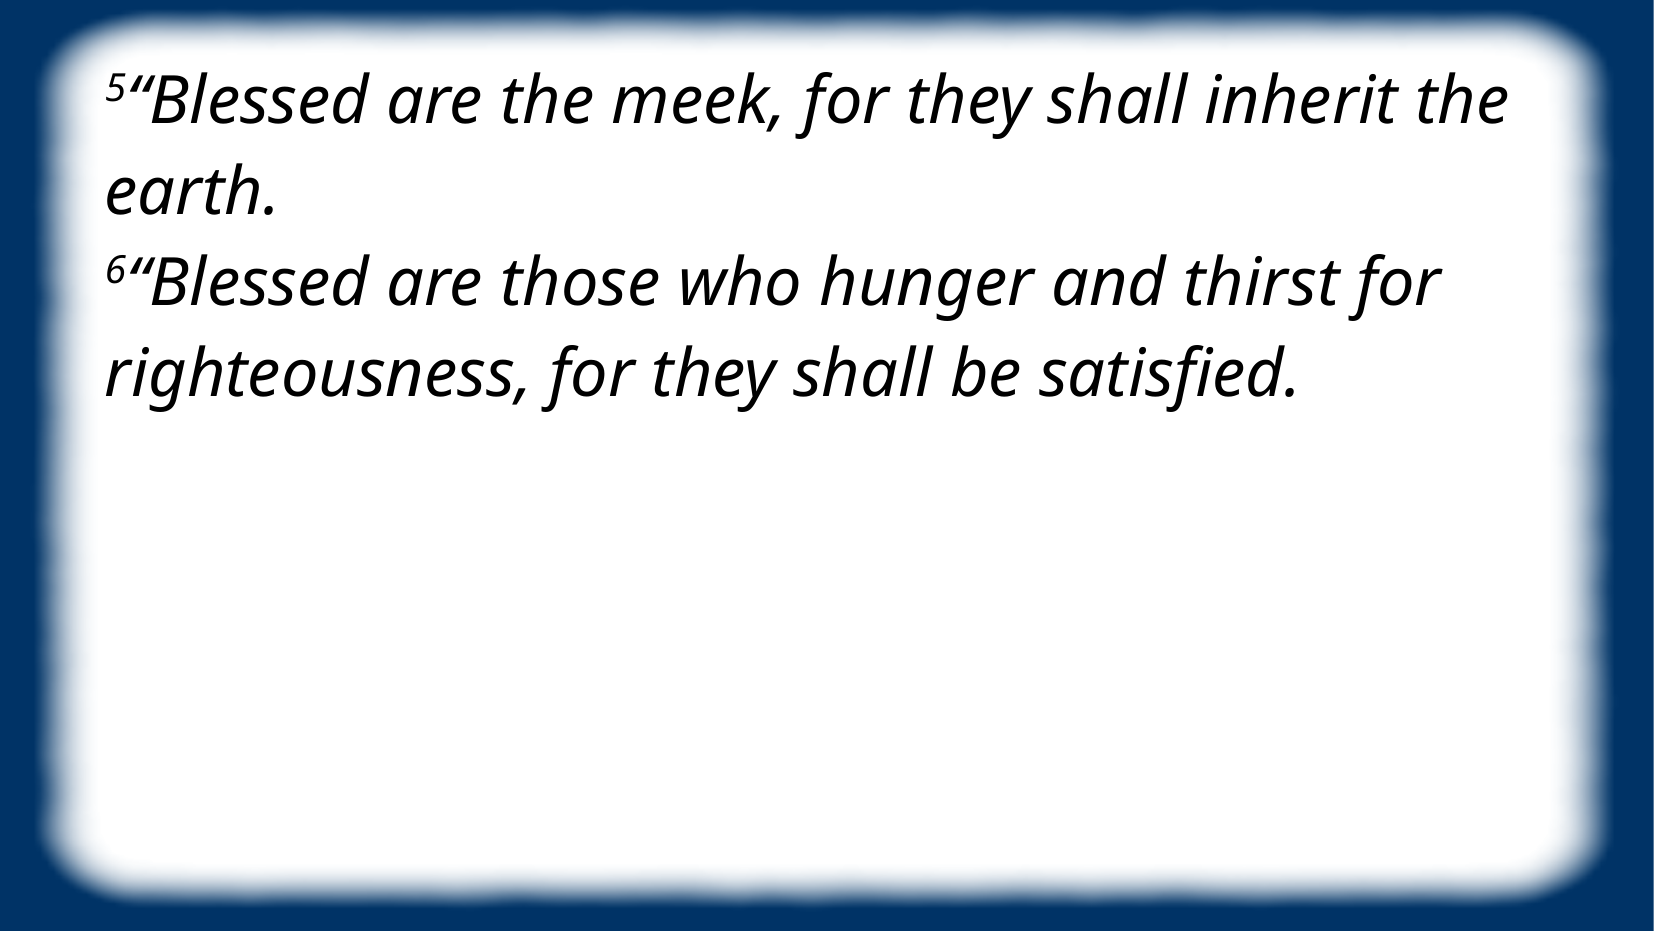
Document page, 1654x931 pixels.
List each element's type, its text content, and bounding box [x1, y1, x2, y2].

text_box 5“Blessed are the meek, for they shall inherit the earth. 6“Blessed are those who hunger and thirst for righteousness, for they shall be satisfied. [90, 45, 1546, 415]
picture [0, 0, 1654, 931]
